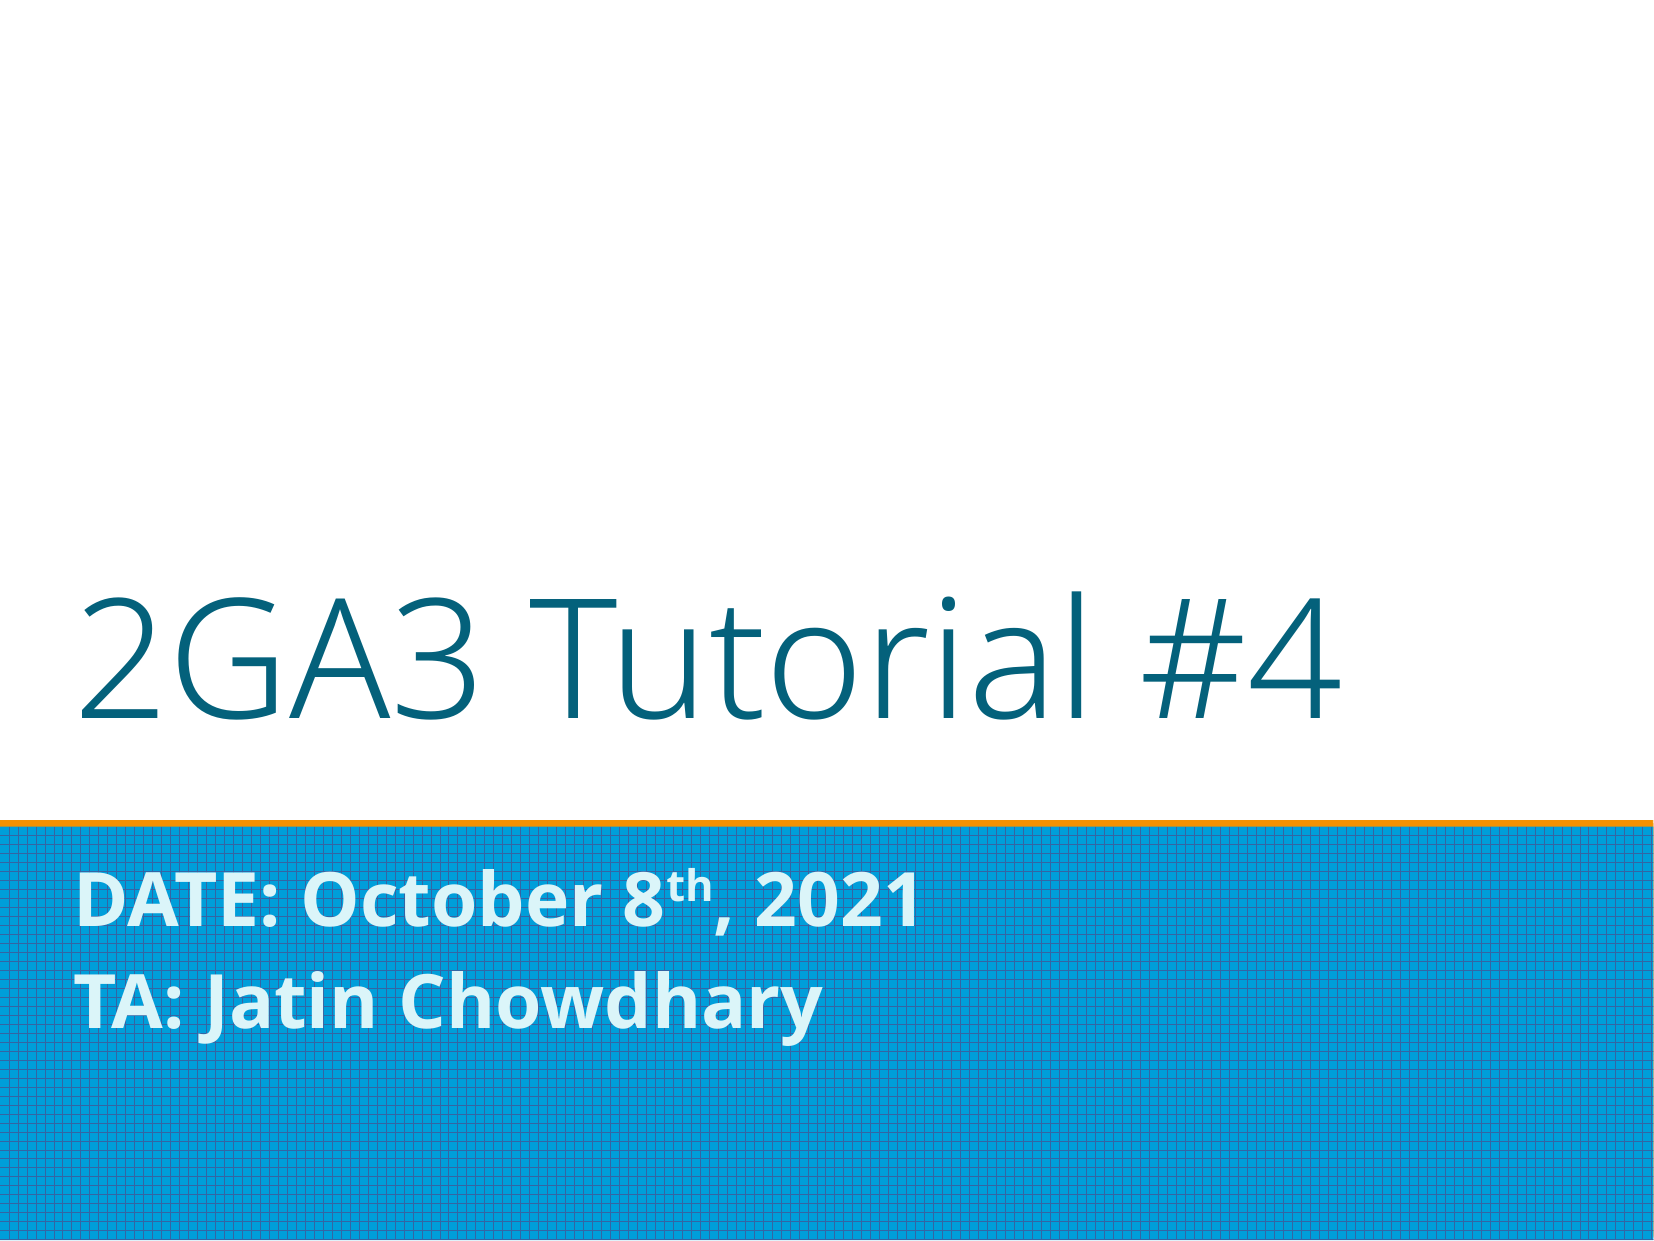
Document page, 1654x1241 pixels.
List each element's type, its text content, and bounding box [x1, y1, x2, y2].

title 2GA3 Tutorial #4 [73, 59, 1551, 768]
subtitle DATE: October 8th, 2021 TA: Jatin Chowdhary [73, 846, 1551, 1103]
